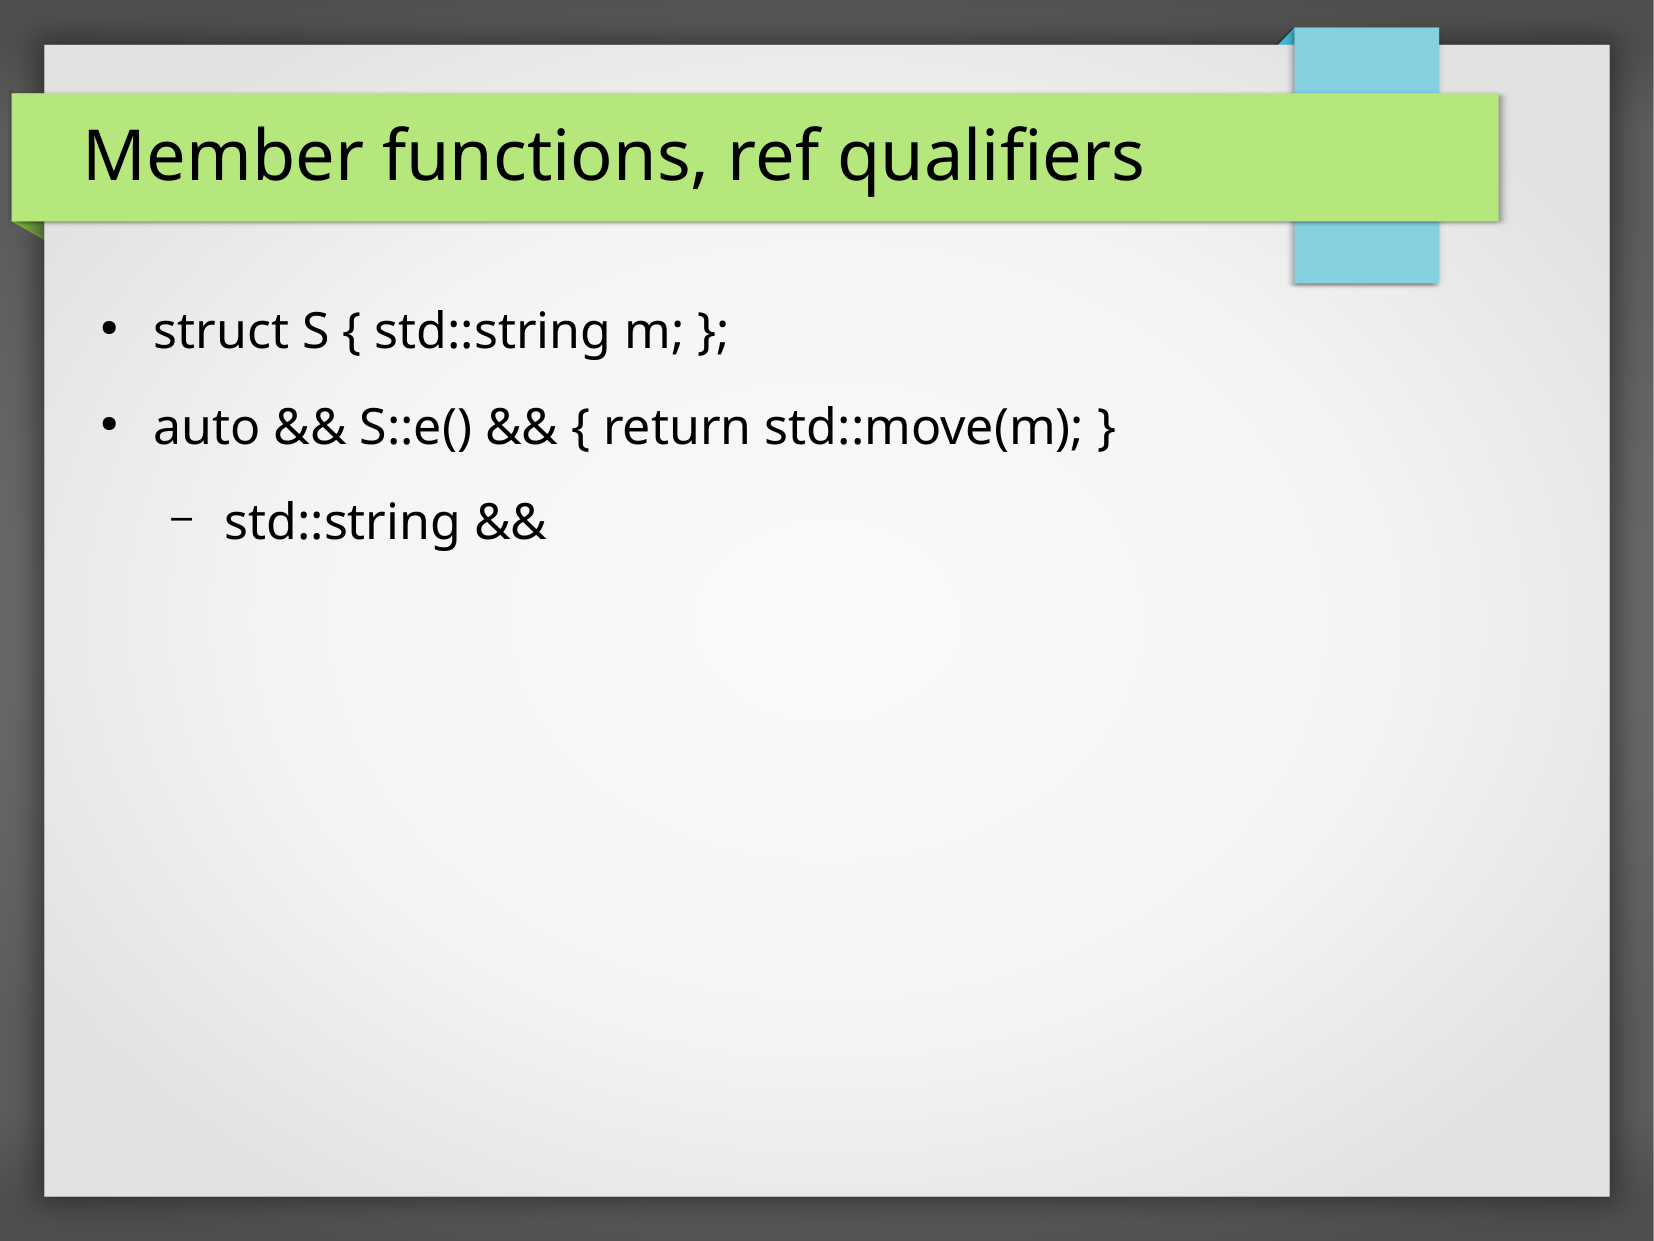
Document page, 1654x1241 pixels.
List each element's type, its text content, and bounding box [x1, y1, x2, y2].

picture [0, 0, 1654, 1241]
list struct S { std::string m; }; auto && S::e() && { return std::move(m); } std::string && [82, 295, 1571, 1015]
title Member functions, ref qualifiers [82, 94, 1264, 213]
